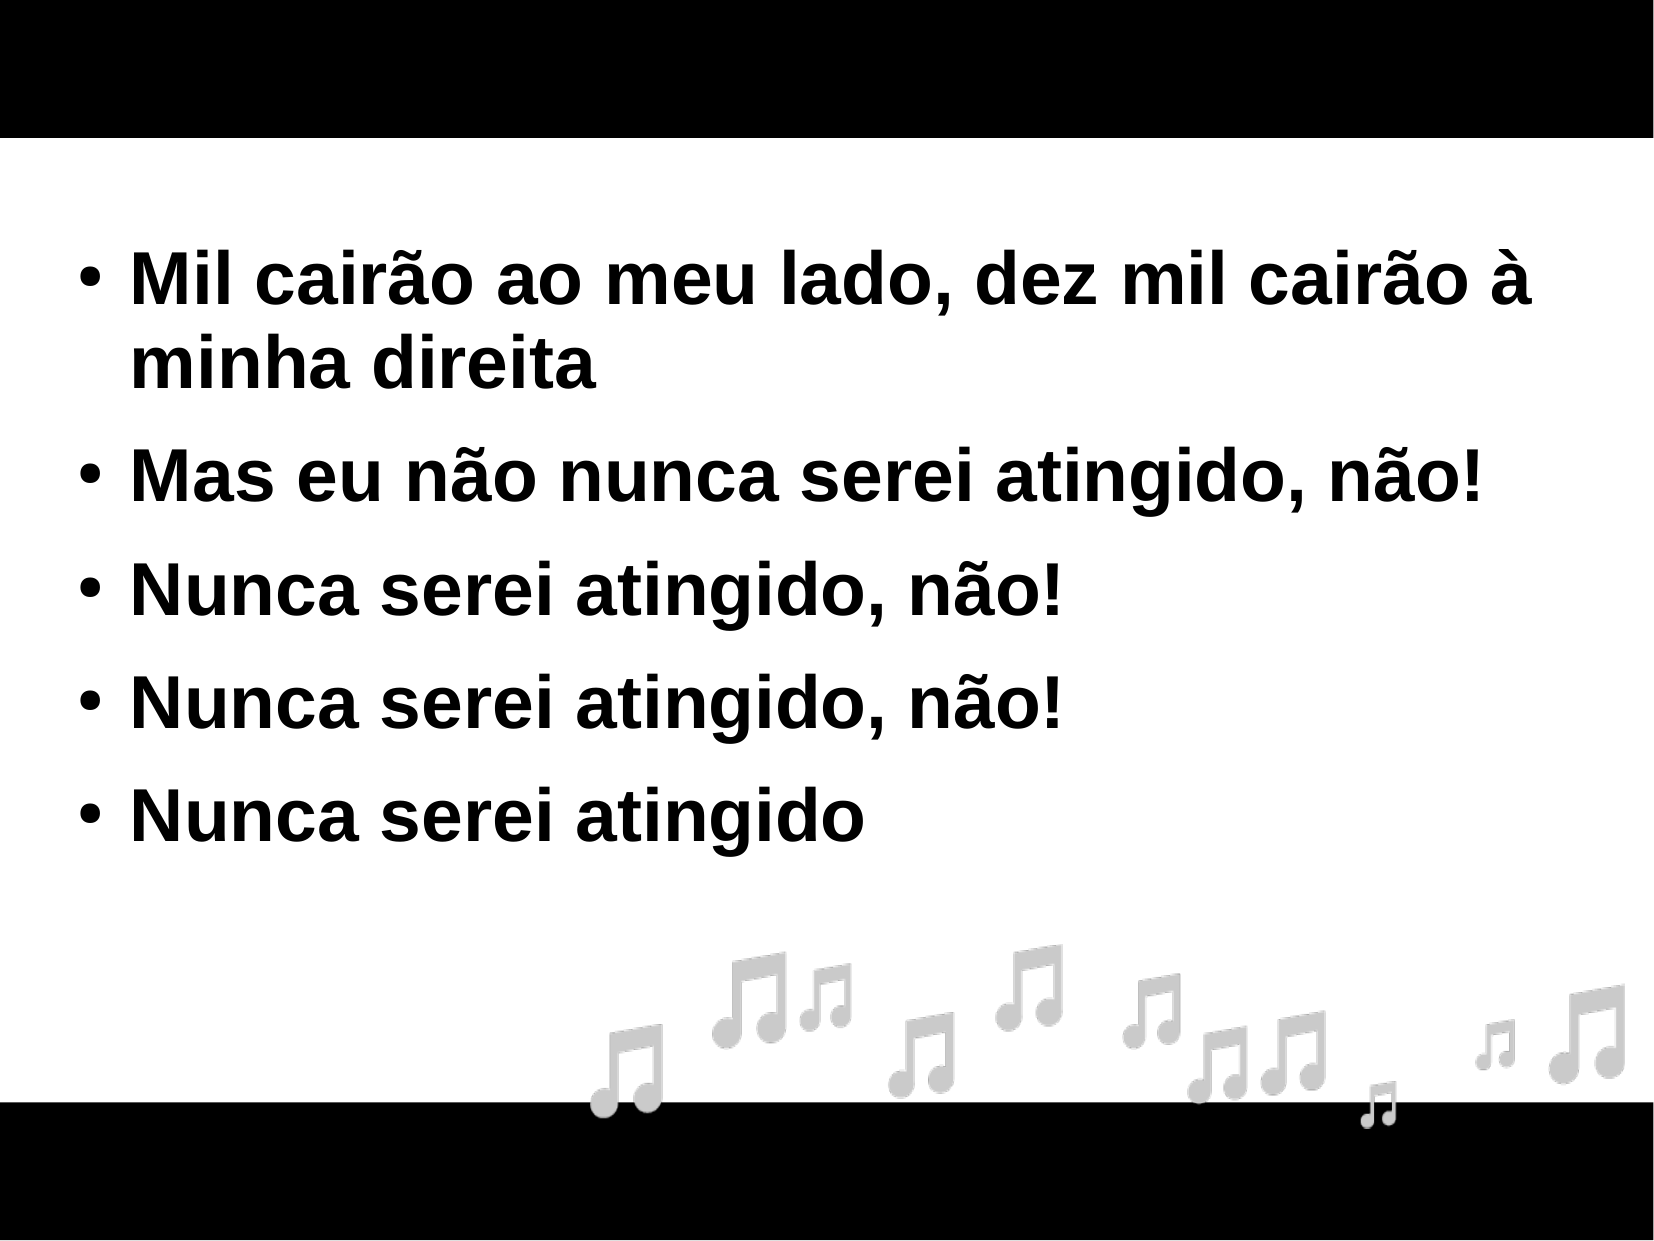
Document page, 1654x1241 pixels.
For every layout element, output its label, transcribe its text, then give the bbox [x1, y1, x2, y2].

list Mil cairão ao meu lado, dez mil cairão à minha direita Mas eu não nunca serei atingido, não! Nunca serei atingido, não! Nunca serei atingido, não! Nunca serei atingido [59, 236, 1595, 1024]
